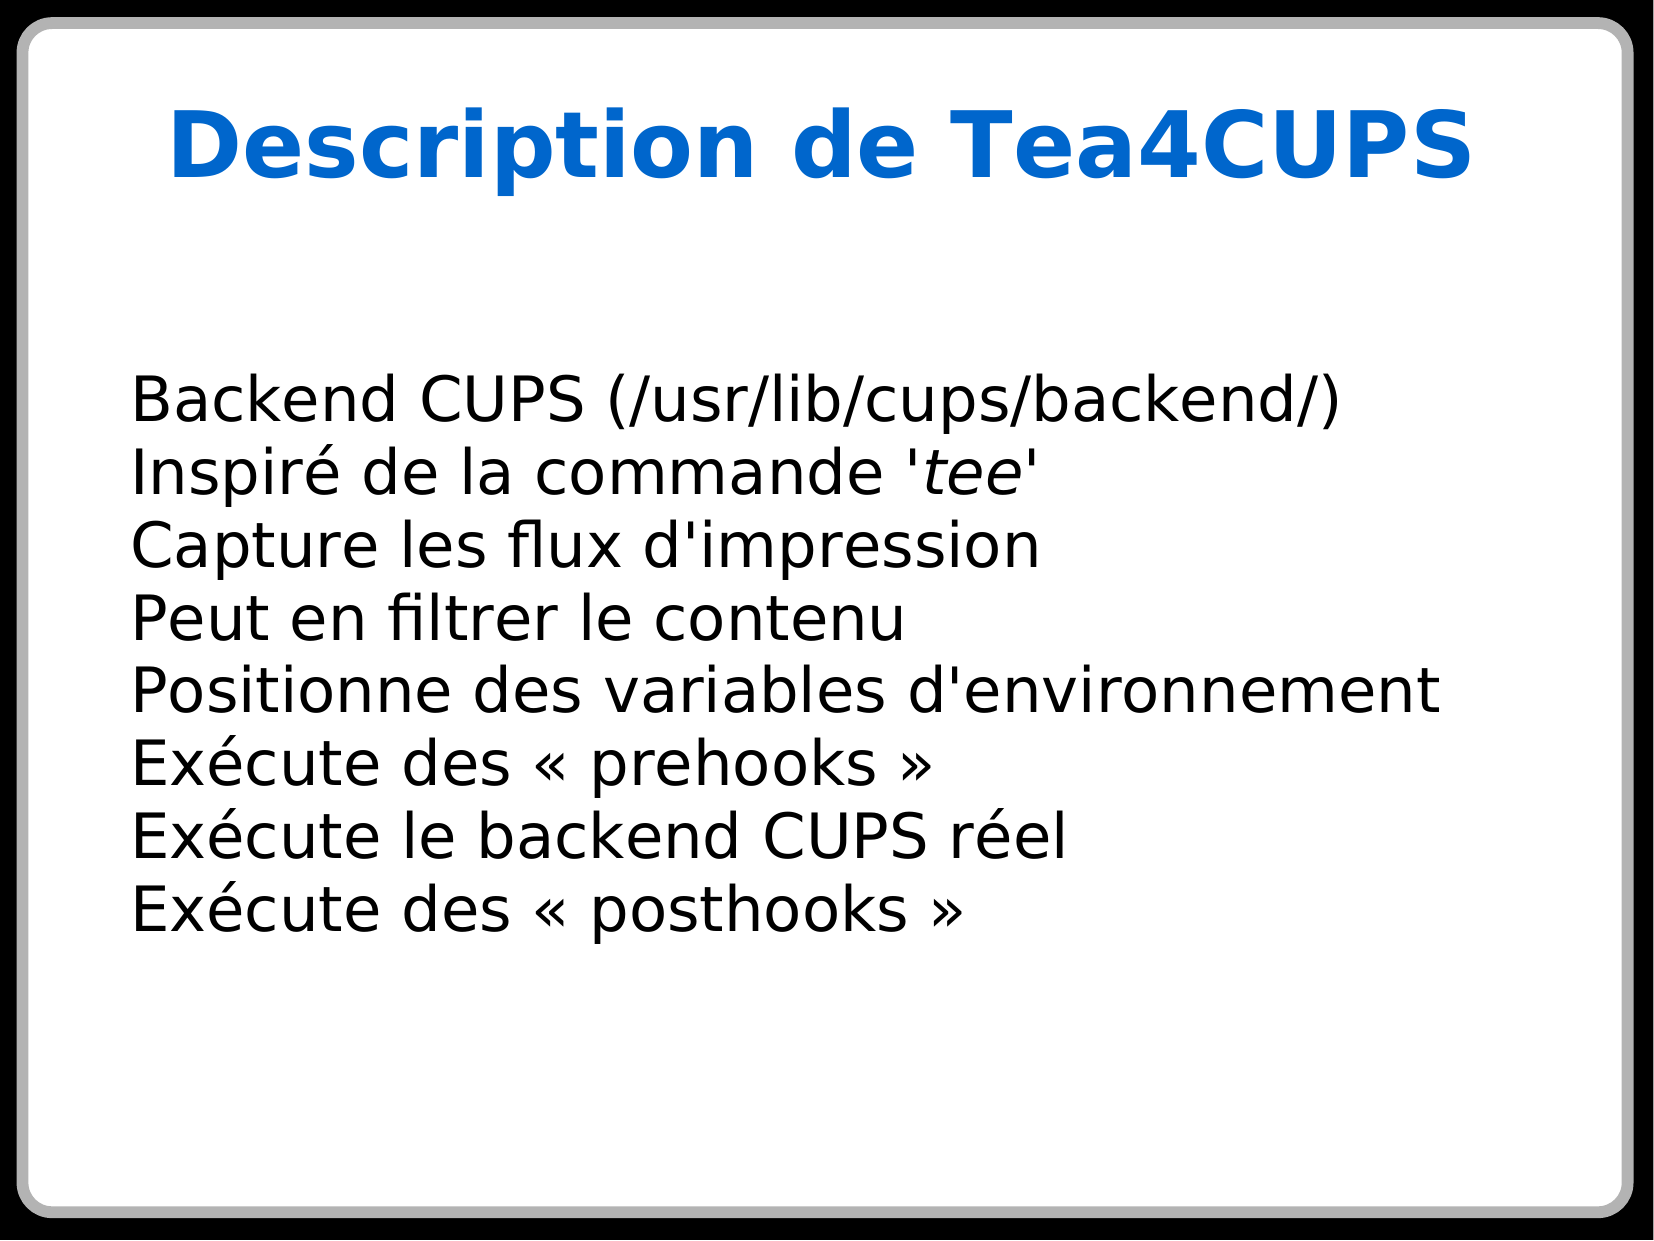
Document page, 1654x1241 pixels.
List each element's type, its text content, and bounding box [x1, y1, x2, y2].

list Backend CUPS (/usr/lib/cups/backend/) Inspiré de la commande 'tee' Capture les flux d'impression Peut en filtrer le contenu Positionne des variables d'environnement Exécute des « prehooks » Exécute le backend CUPS réel Exécute des « posthooks » [112, 363, 1534, 1164]
title Description de Tea4CUPS [67, 91, 1577, 199]
